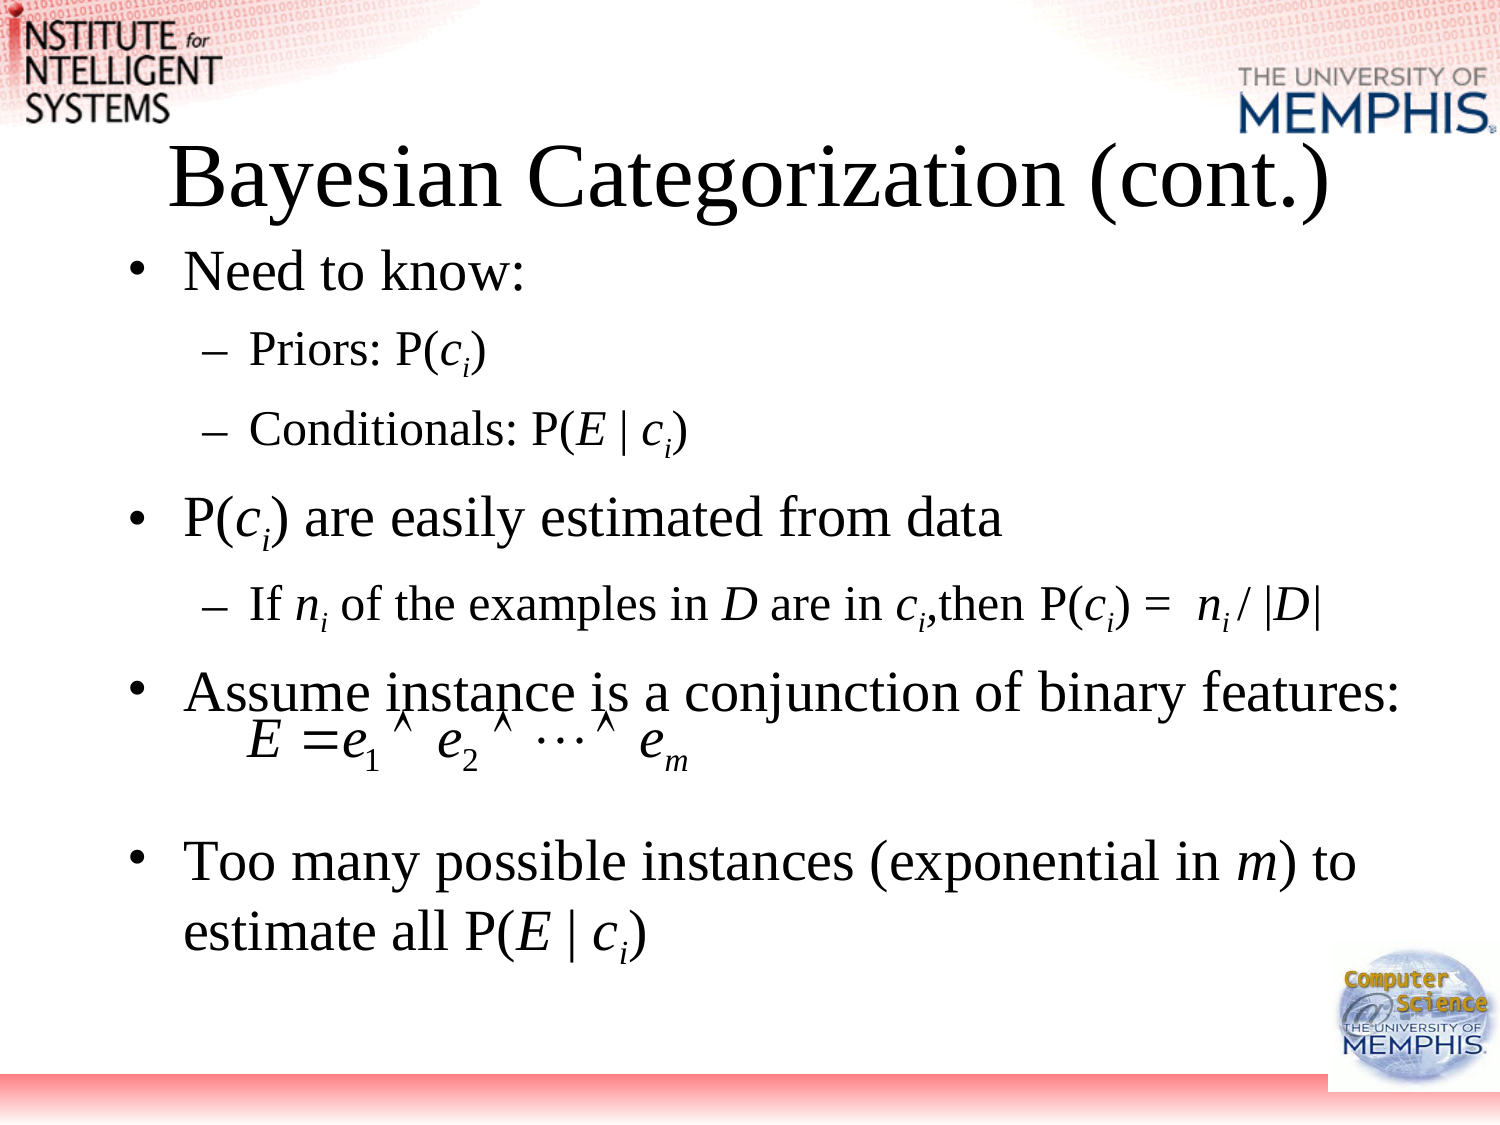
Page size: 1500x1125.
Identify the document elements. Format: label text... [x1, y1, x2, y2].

chart [237, 699, 700, 786]
picture [1012, 0, 1500, 141]
list Need to know: Priors: P(ci) Conditionals: P(E | ci) P(ci) are easily estimated from data If ni of the examples in D are in ci,then P(ci) = ni / |D| Assume instance is a conjunction of binary features: Too many possible instances (exponential in m) to estimate all P(E | ci) [112, 224, 1425, 1065]
picture [1328, 941, 1500, 1092]
picture [0, 0, 501, 132]
title Bayesian Categorization (cont.) [75, 106, 1426, 295]
